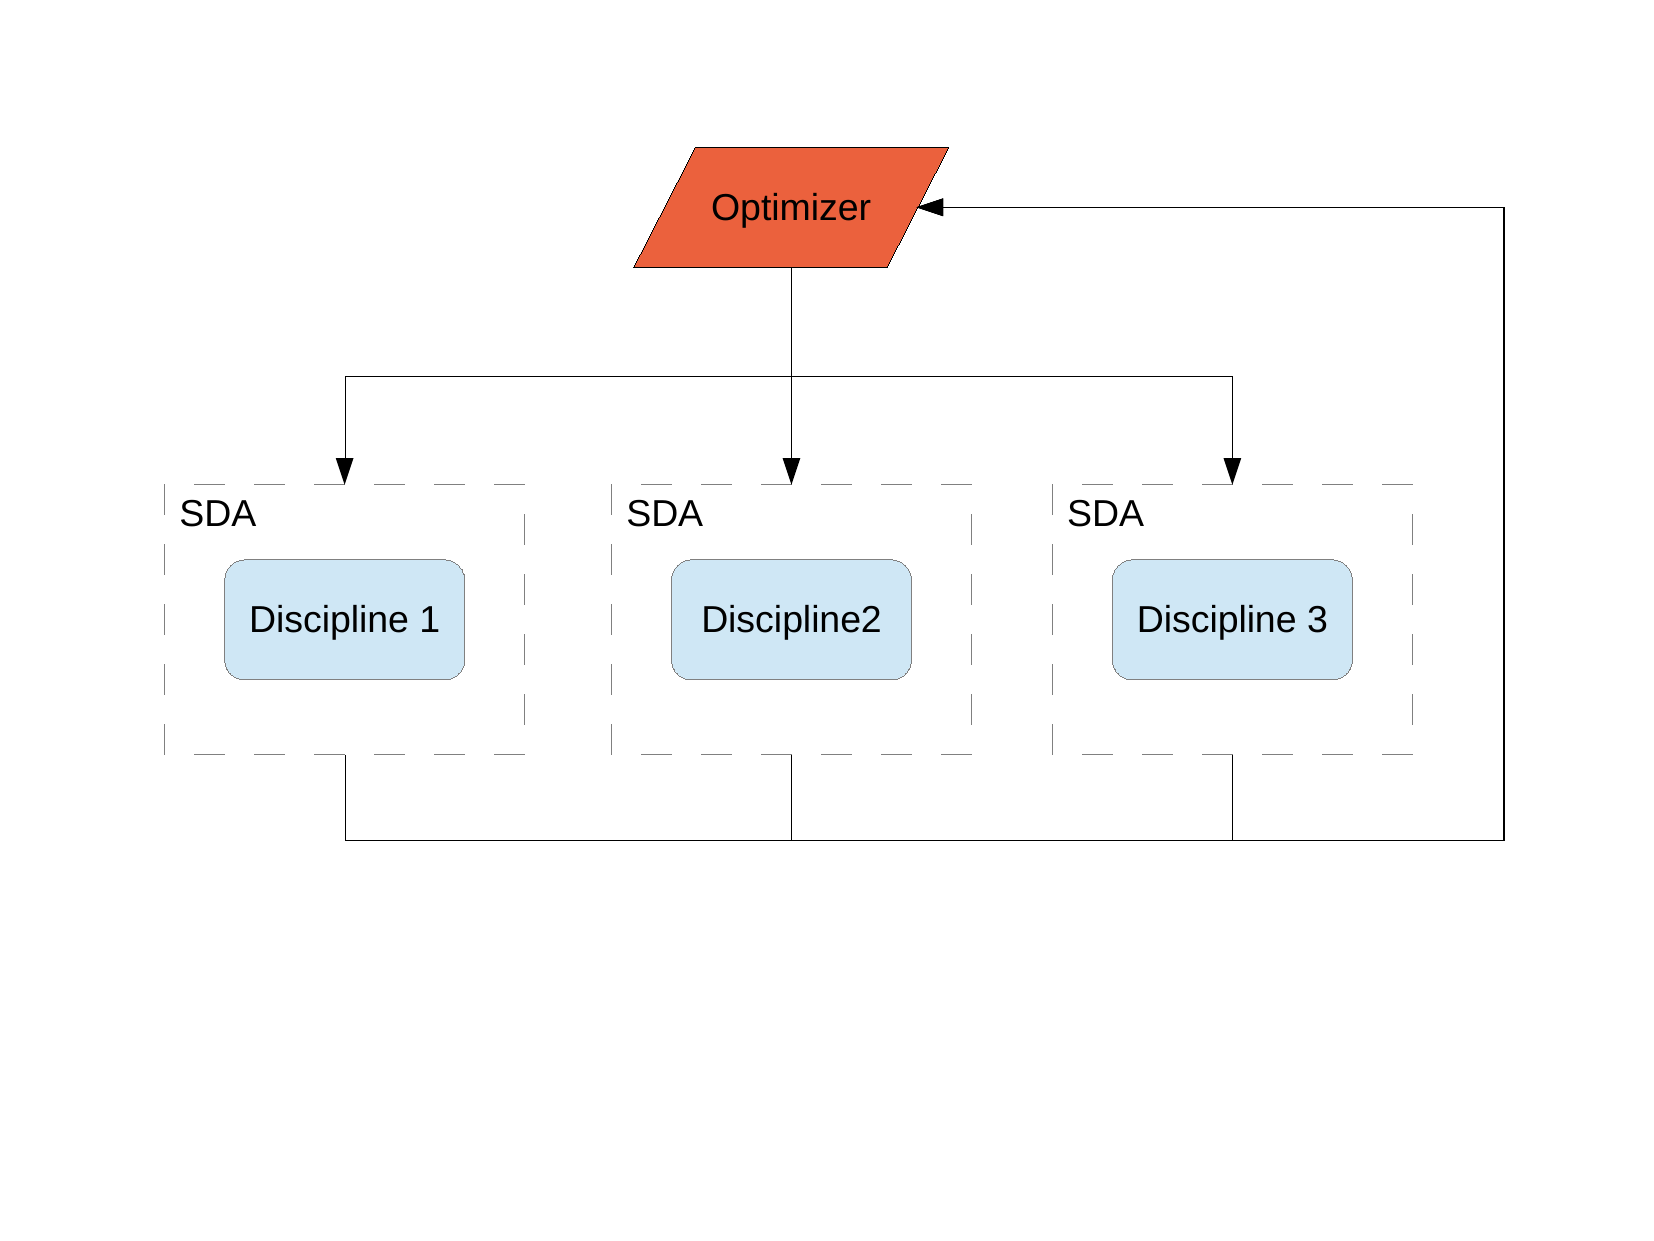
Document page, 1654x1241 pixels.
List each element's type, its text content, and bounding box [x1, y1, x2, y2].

text_box SDA [611, 484, 972, 755]
text_box SDA [164, 484, 525, 755]
text_box Discipline 3 [1112, 559, 1353, 680]
text_box Discipline2 [671, 559, 912, 680]
text_box SDA [1052, 484, 1413, 755]
text_box Discipline 1 [224, 559, 465, 680]
text_box Optimizer [633, 147, 949, 268]
